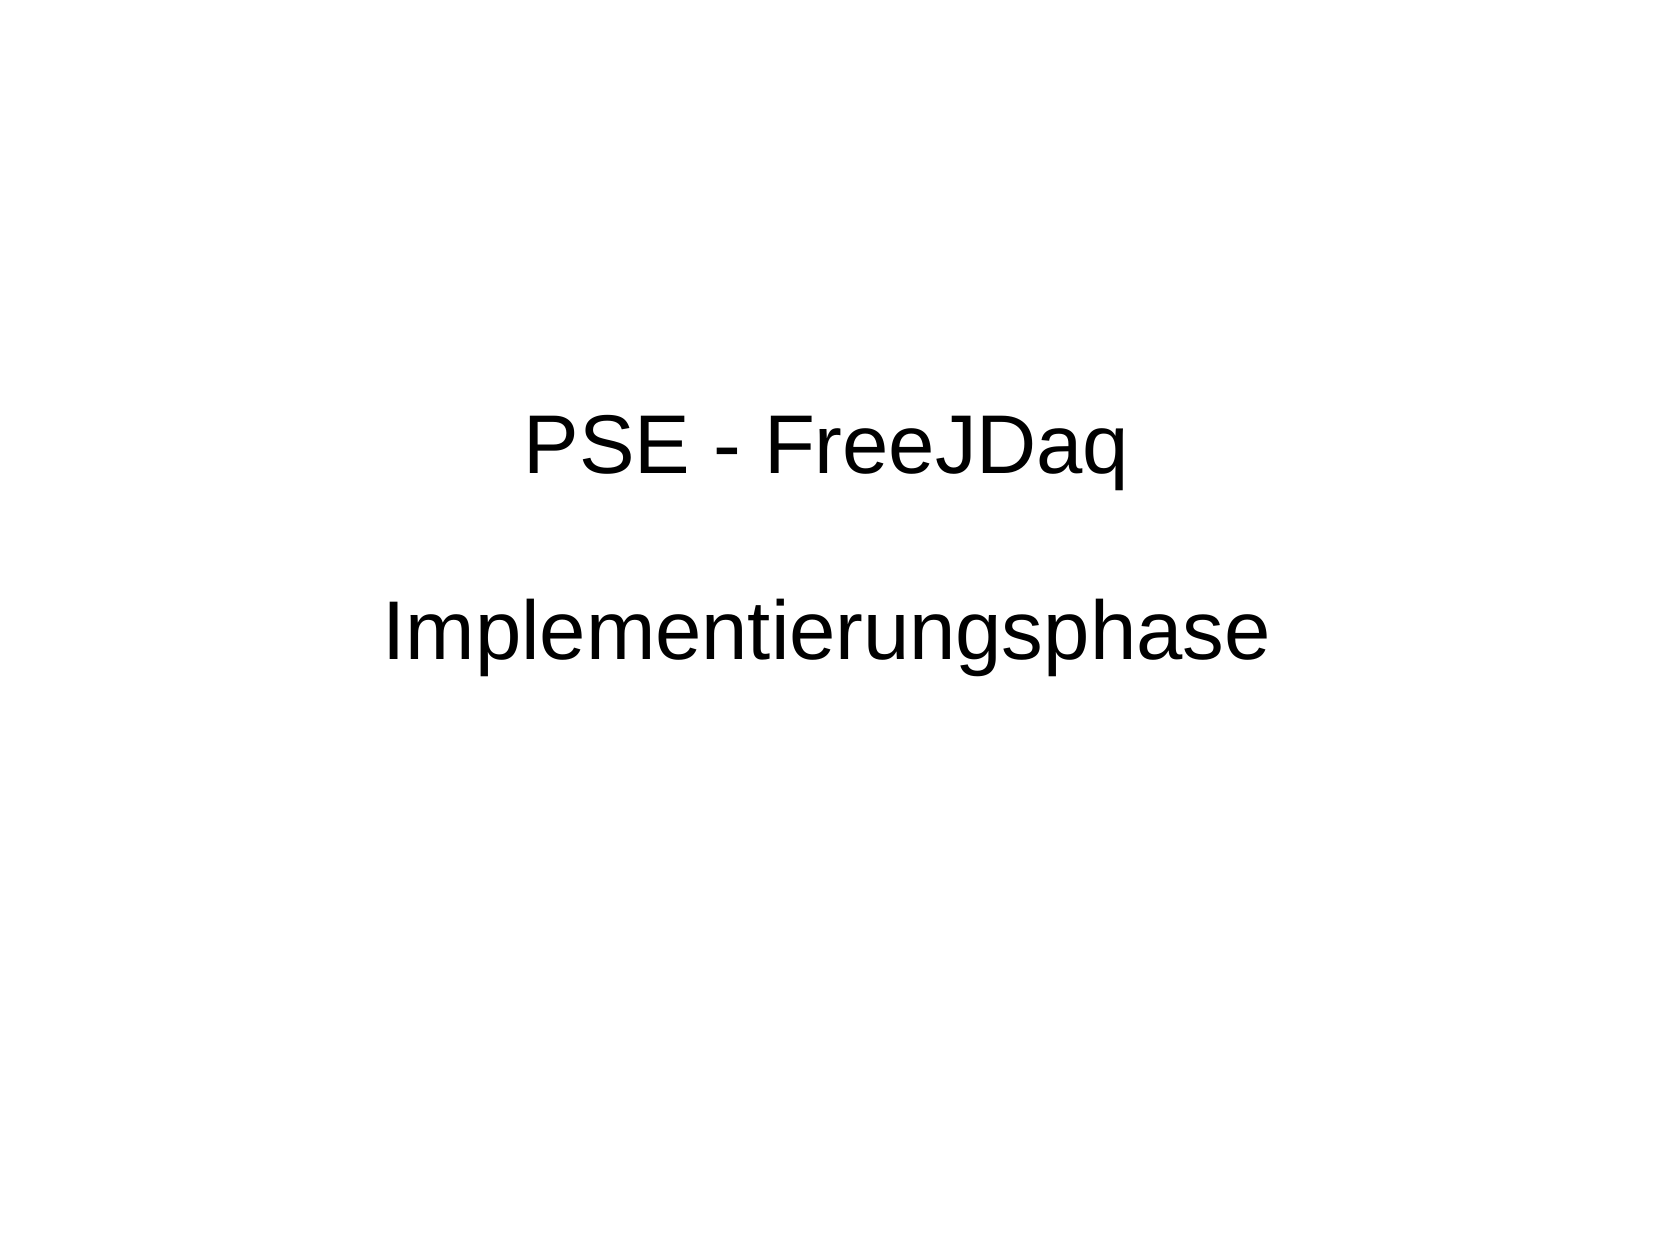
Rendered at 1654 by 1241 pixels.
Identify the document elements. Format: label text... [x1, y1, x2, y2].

subtitle PSE - FreeJDaq Implementierungsphase [82, 290, 1571, 1010]
